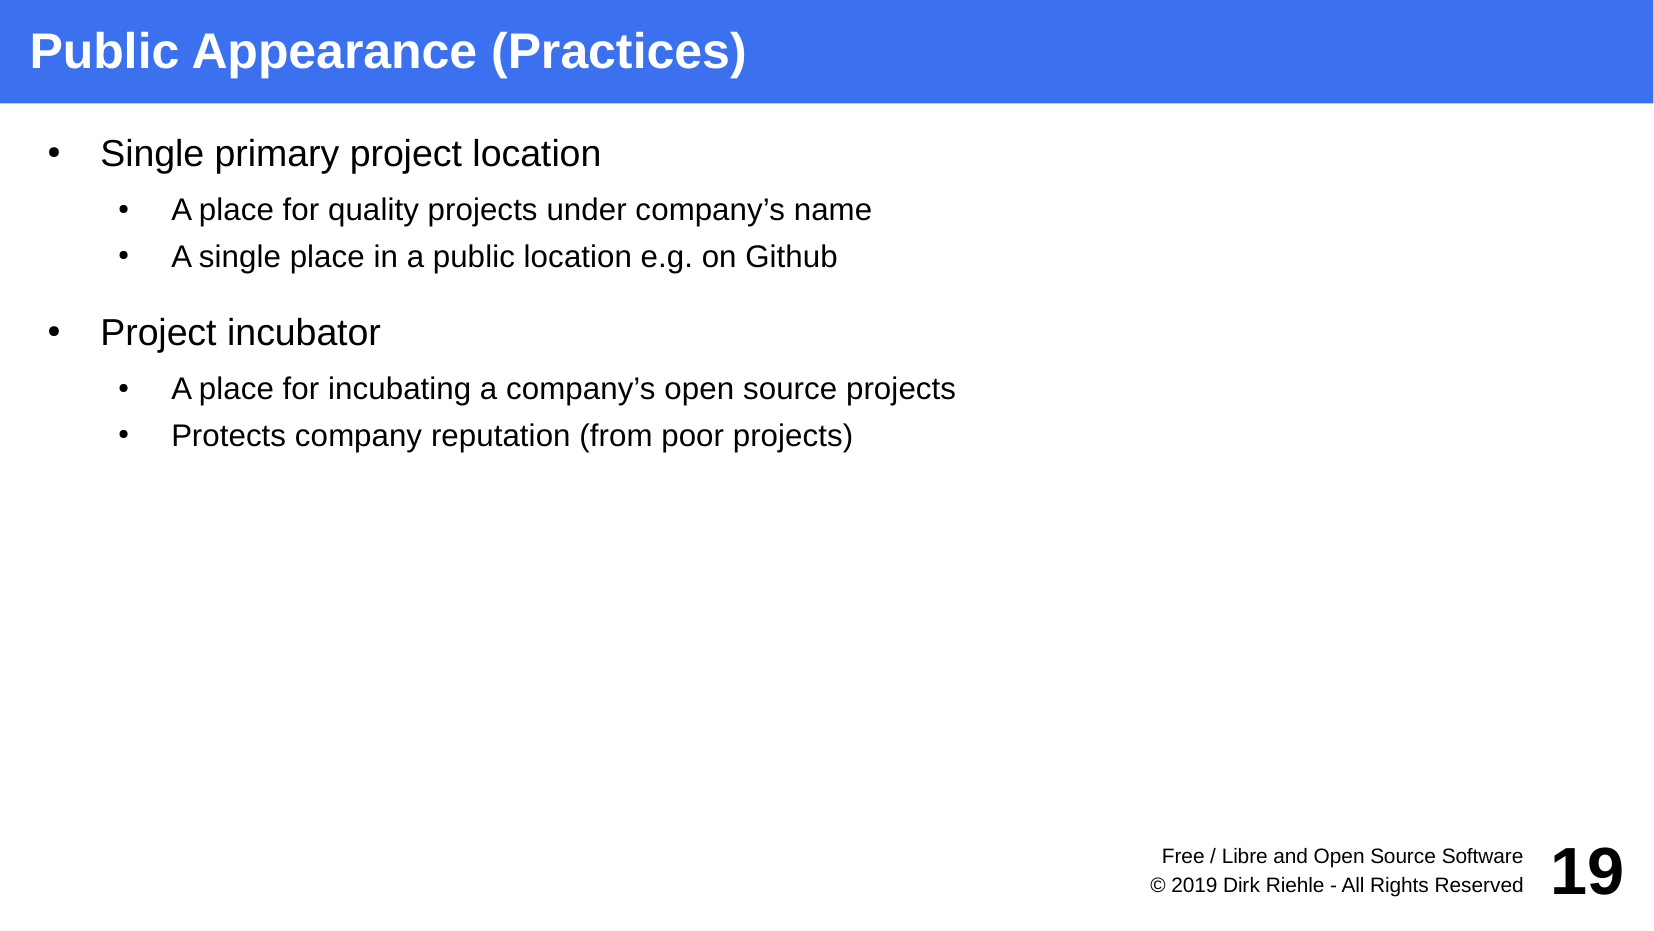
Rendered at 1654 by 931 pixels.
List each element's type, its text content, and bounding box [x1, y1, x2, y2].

list Single primary project location A place for quality projects under company’s name A single place in a public location e.g. on Github Project incubator A place for incubating a company’s open source projects Protects company reputation (from poor projects) [29, 132, 1625, 813]
title Public Appearance (Practices) [0, 0, 1654, 104]
